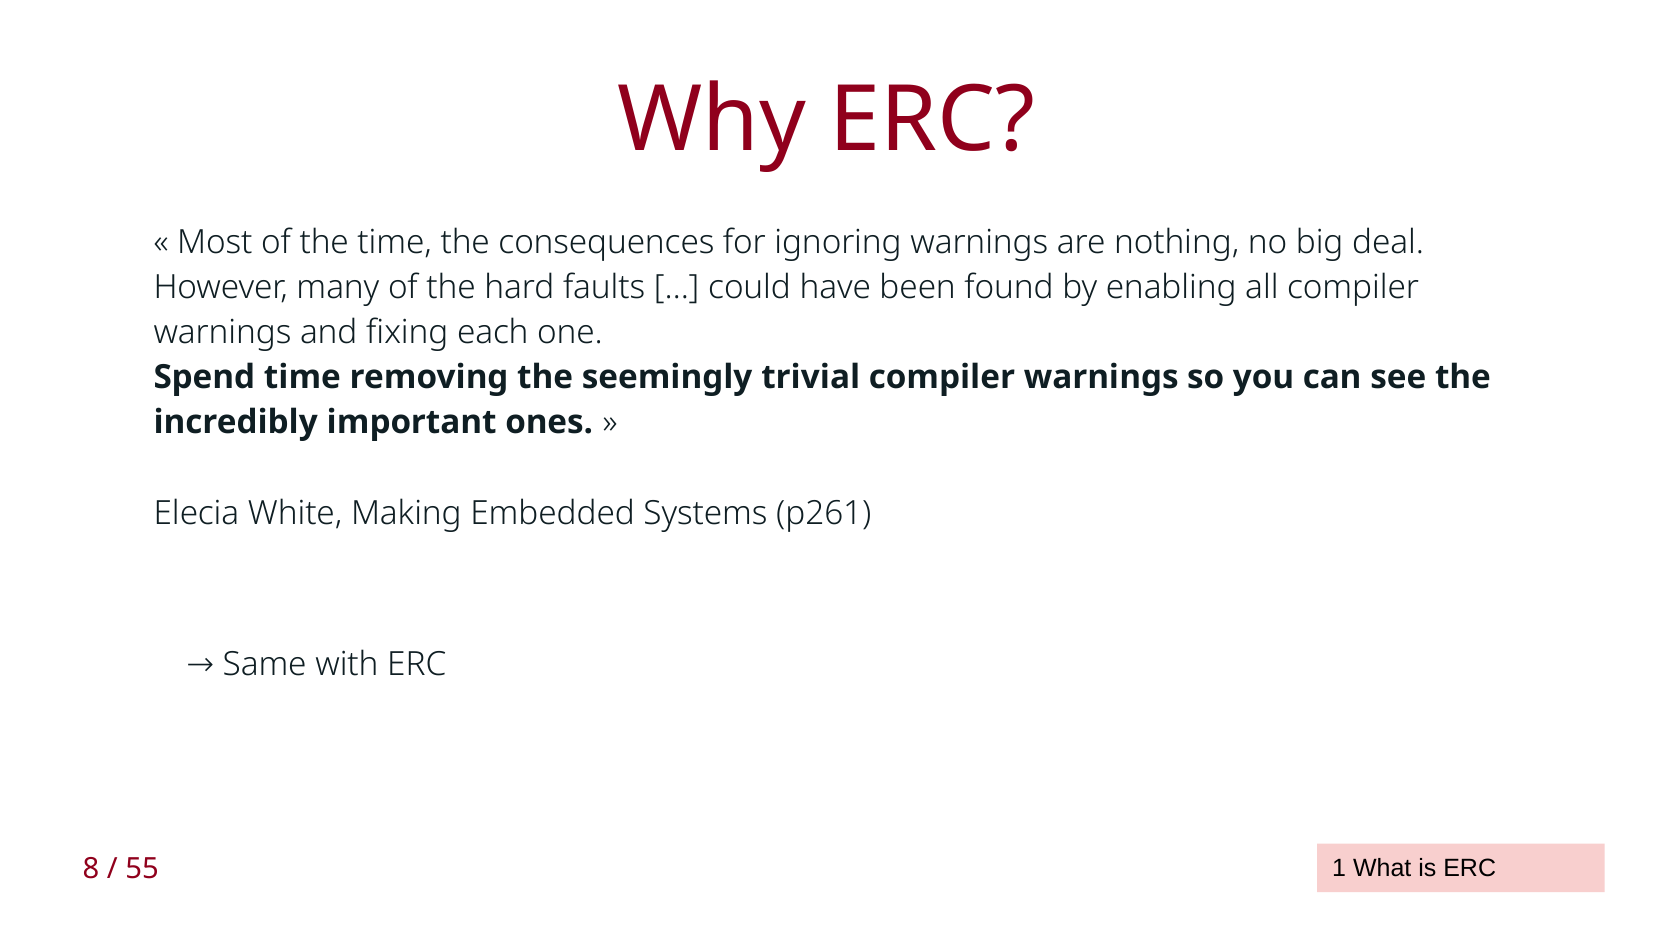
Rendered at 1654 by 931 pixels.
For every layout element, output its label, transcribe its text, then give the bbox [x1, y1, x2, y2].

title Why ERC? [82, 37, 1571, 193]
list → Same with ERC [115, 639, 1604, 750]
list « Most of the time, the consequences for ignoring warnings are nothing, no big deal. However, many of the hard faults […] could have been found by enabling all compiler warnings and fixing each one. Spend time removing the seemingly trivial compiler warnings so you can see the incredibly important ones. » Elecia White, Making Embedded Systems (p261) [82, 217, 1558, 636]
text_box 1 What is ERC [1317, 843, 1605, 893]
